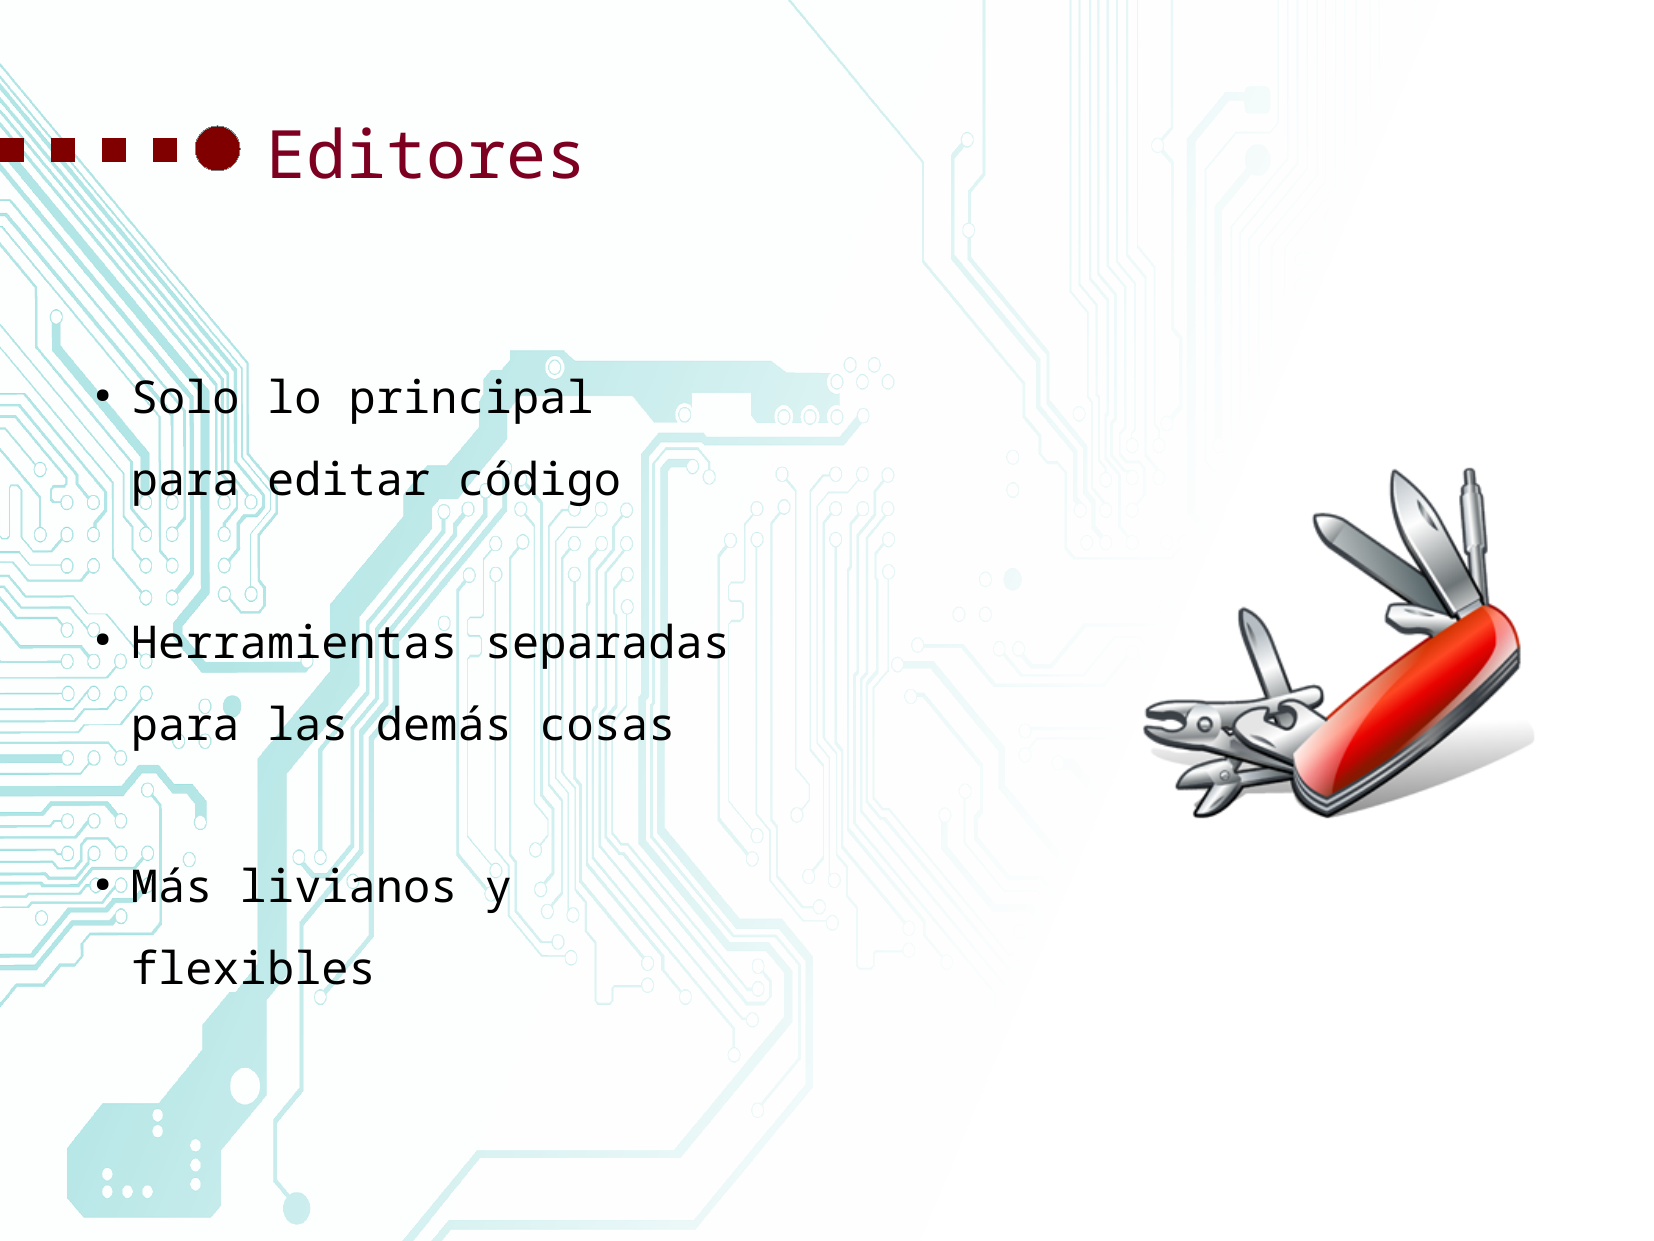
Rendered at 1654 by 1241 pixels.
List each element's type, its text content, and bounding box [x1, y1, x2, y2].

title Editores [266, 49, 1583, 257]
list Solo lo principal para editar código Herramientas separadas para las demás cosas Más livianos y flexibles [82, 284, 1538, 1004]
text_box [195, 125, 241, 171]
picture [0, 0, 1654, 1241]
